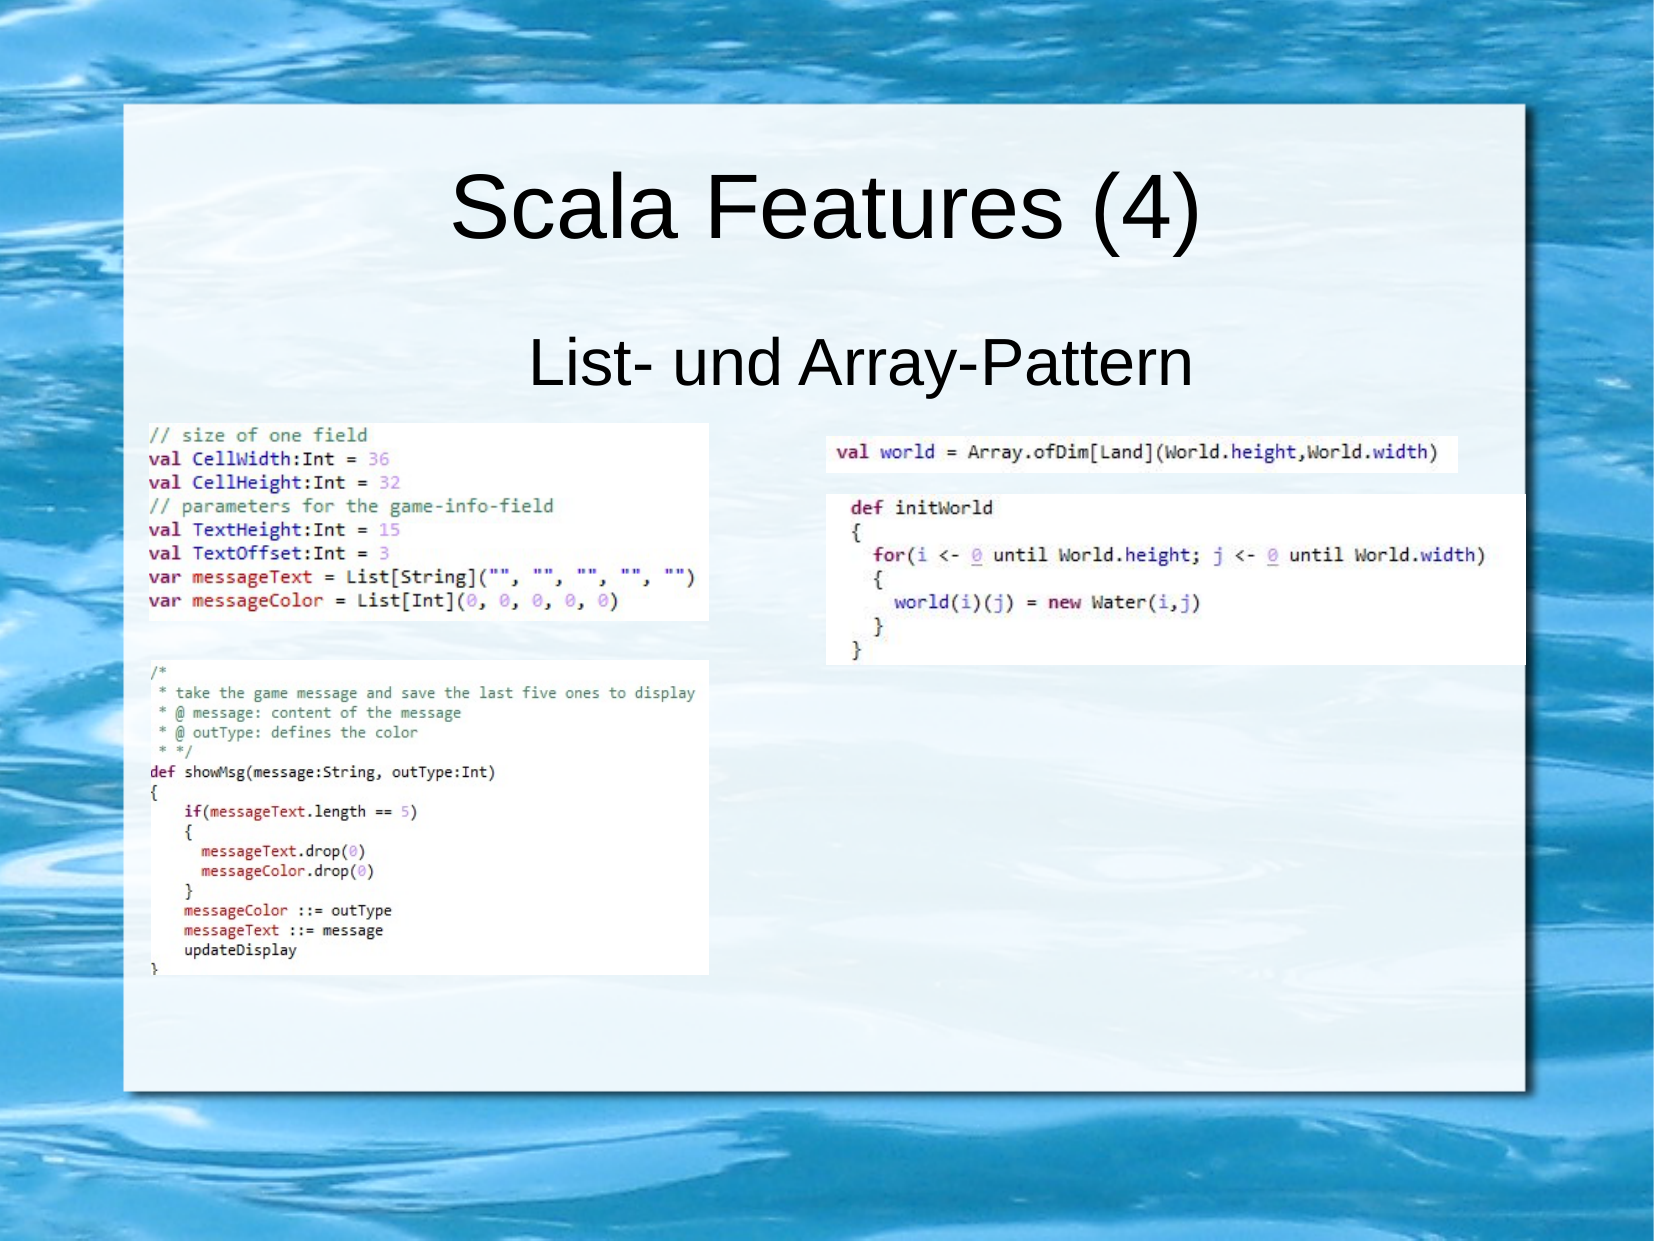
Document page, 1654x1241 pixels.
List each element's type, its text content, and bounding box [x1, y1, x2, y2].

list List- und Array-Pattern [147, 324, 1506, 1063]
title Scala Features (4) [147, 118, 1506, 296]
picture [0, 0, 1654, 1241]
